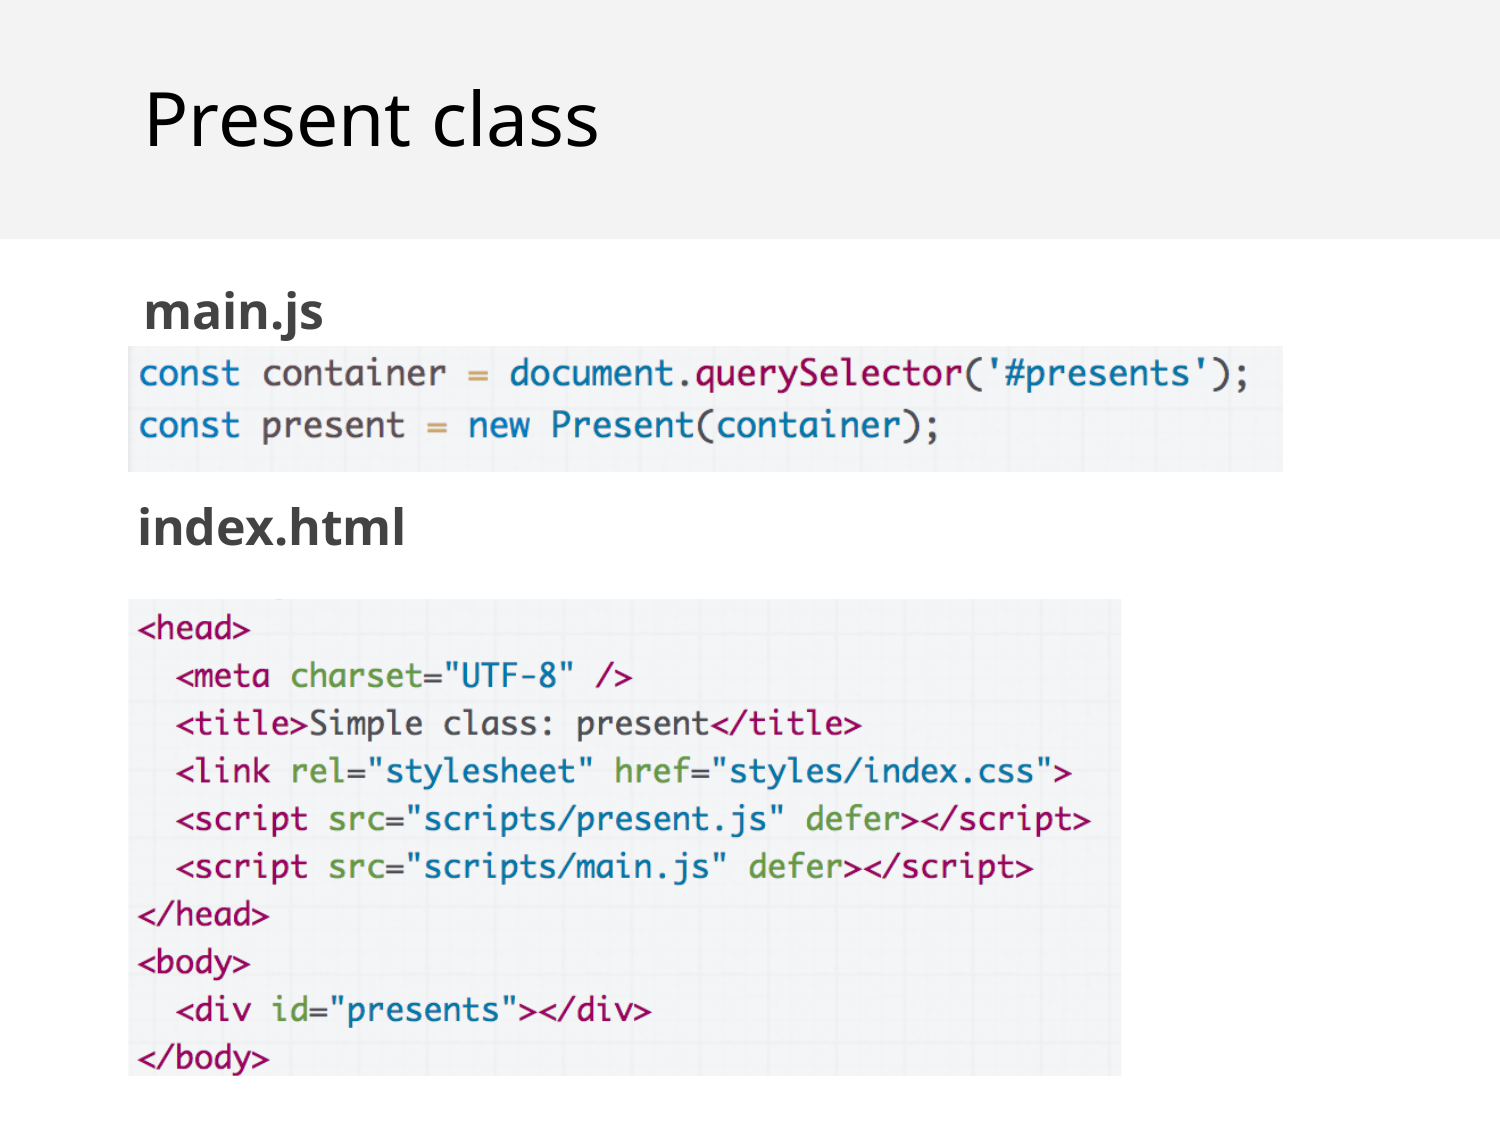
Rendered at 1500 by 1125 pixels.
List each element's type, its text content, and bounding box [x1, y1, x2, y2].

list main.js [128, 255, 408, 346]
title Present class [128, 56, 1372, 183]
picture [128, 599, 1122, 1076]
picture [128, 346, 1283, 472]
list index.html [122, 471, 532, 576]
